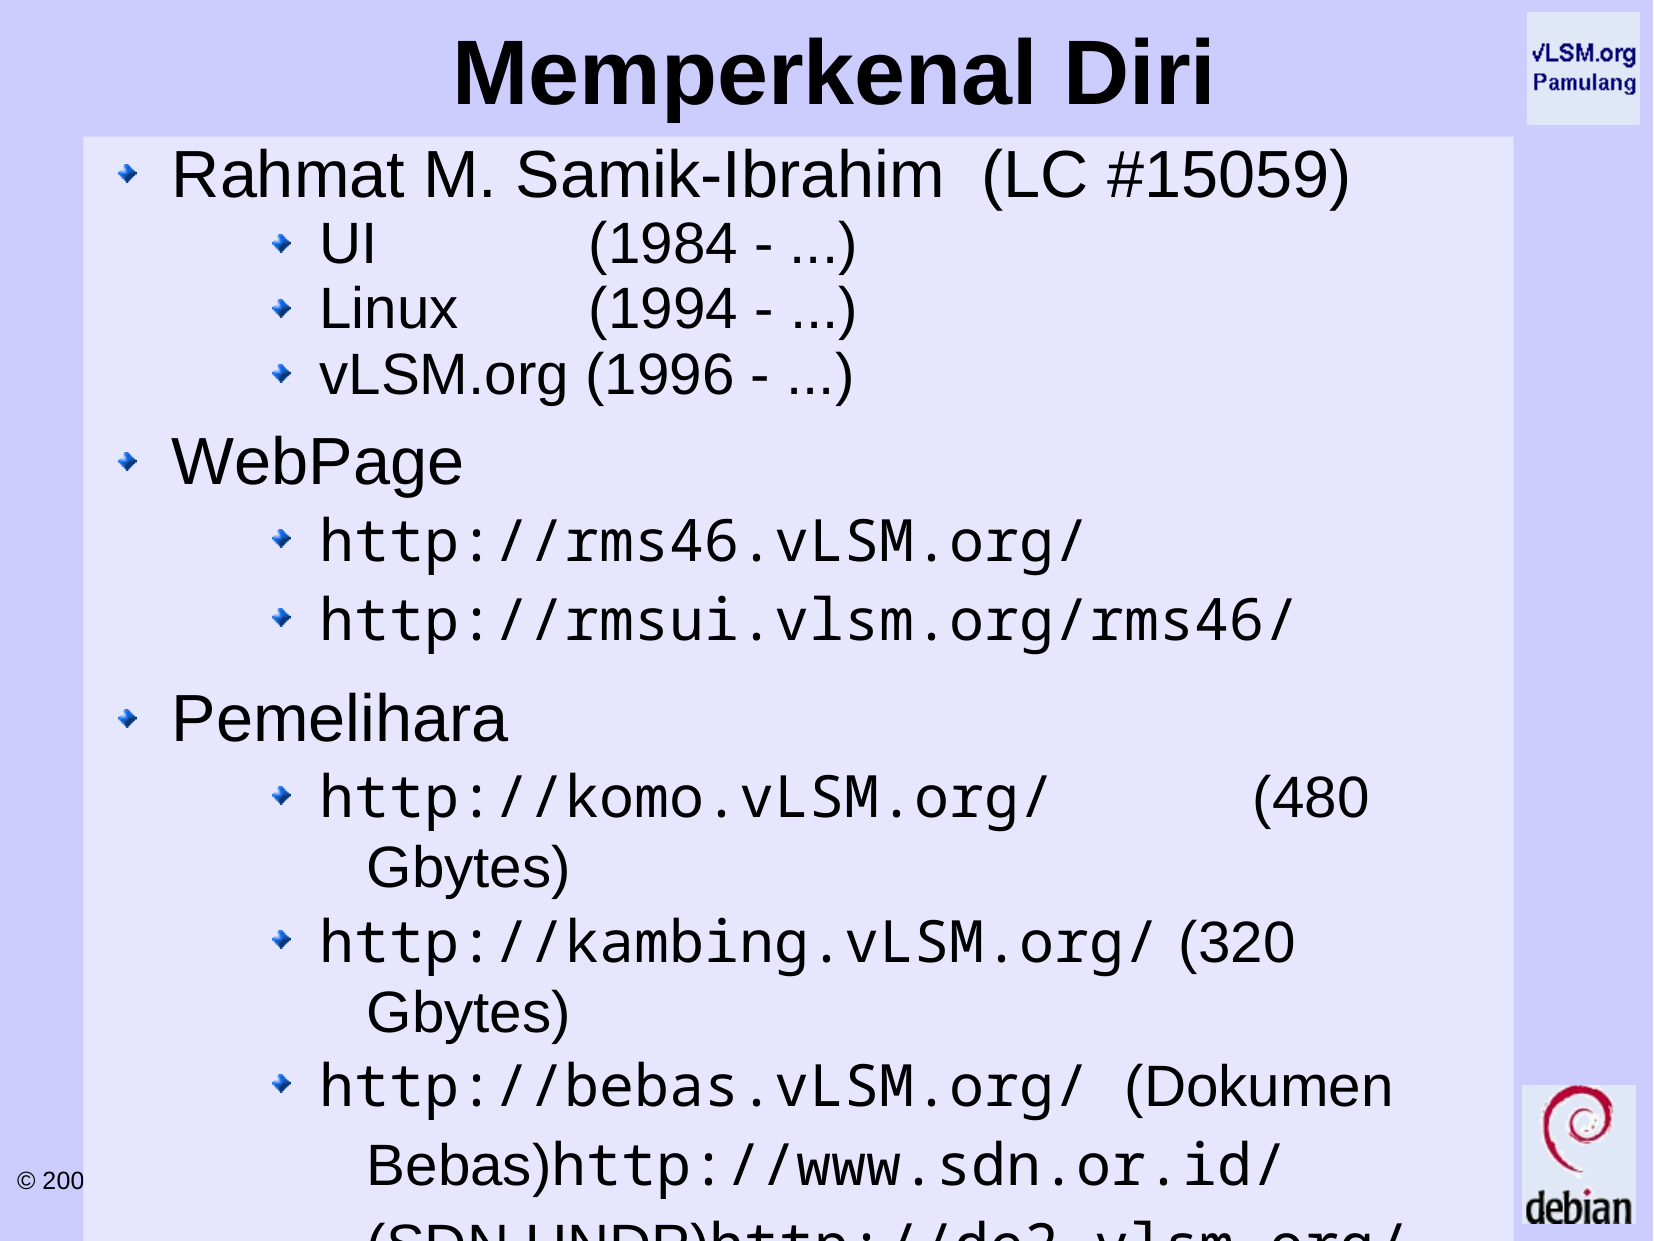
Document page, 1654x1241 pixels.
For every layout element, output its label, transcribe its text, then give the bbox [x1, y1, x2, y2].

list Rahmat M. Samik-Ibrahim (LC #15059) UI (1984 - ...) Linux (1994 - ...) vLSM.org (1996 - ...) WebPage http://rms46.vLSM.org/ http://rmsui.vlsm.org/rms46/ Pemelihara http://komo.vLSM.org/ (480 Gbytes) http://kambing.vLSM.org/ (320 Gbytes) http://bebas.vLSM.org/ (Dokumen Bebas)http://www.sdn.or.id/ (SDN UNDP)http://de2.vlsm.org/ (De2: distro Linux) [83, 136, 1514, 1146]
title Memperkenal Diri [42, 17, 1627, 128]
picture [1527, 12, 1640, 125]
picture [1522, 1085, 1636, 1224]
